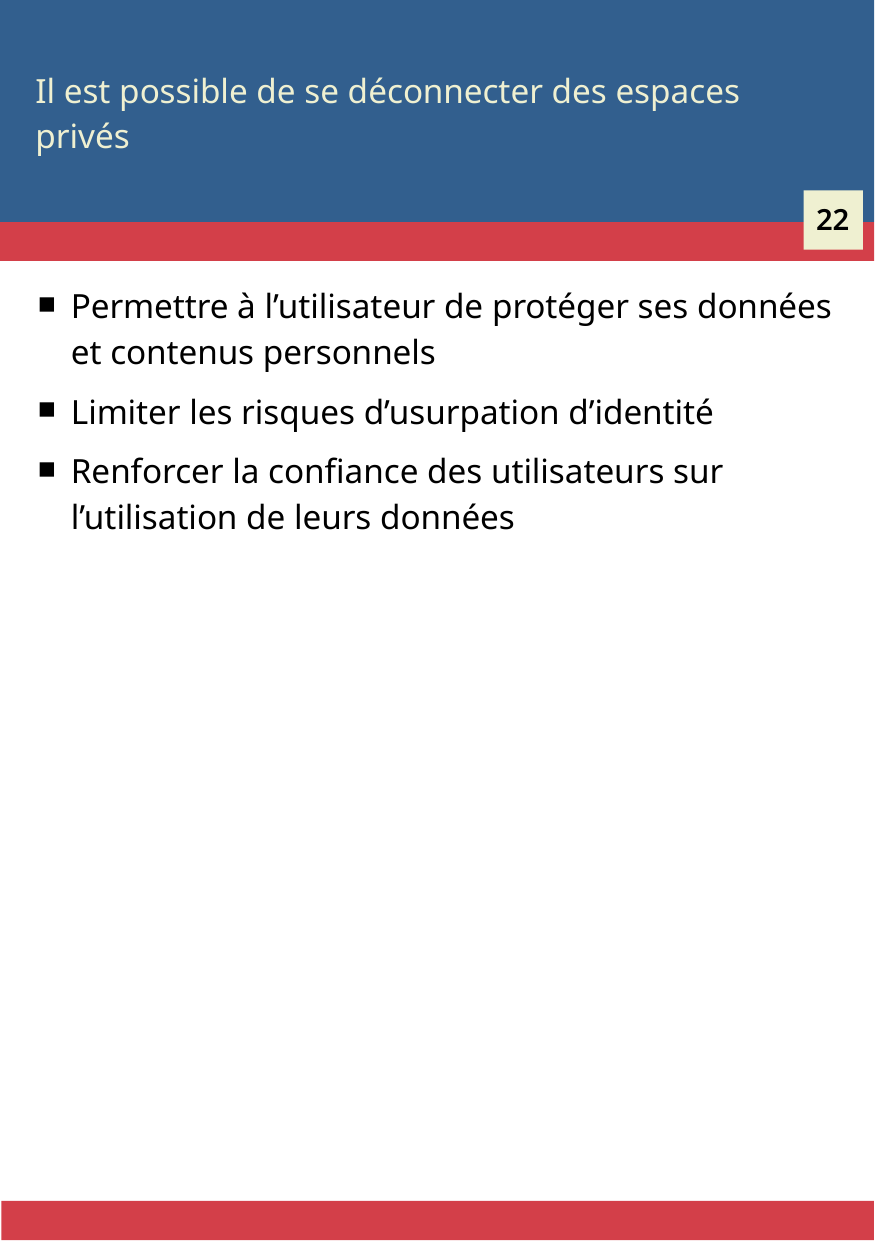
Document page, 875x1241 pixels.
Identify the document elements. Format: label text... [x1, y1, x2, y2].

text_box 22 [803, 188, 863, 249]
title Il est possible de se déconnecter des espaces privés [35, 13, 839, 213]
list Permettre à l’utilisateur de protéger ses données et contenus personnels Limiter les risques d’usurpation d’identité Renforcer la confiance des utilisateurs sur l’utilisation de leurs données [23, 283, 839, 1111]
